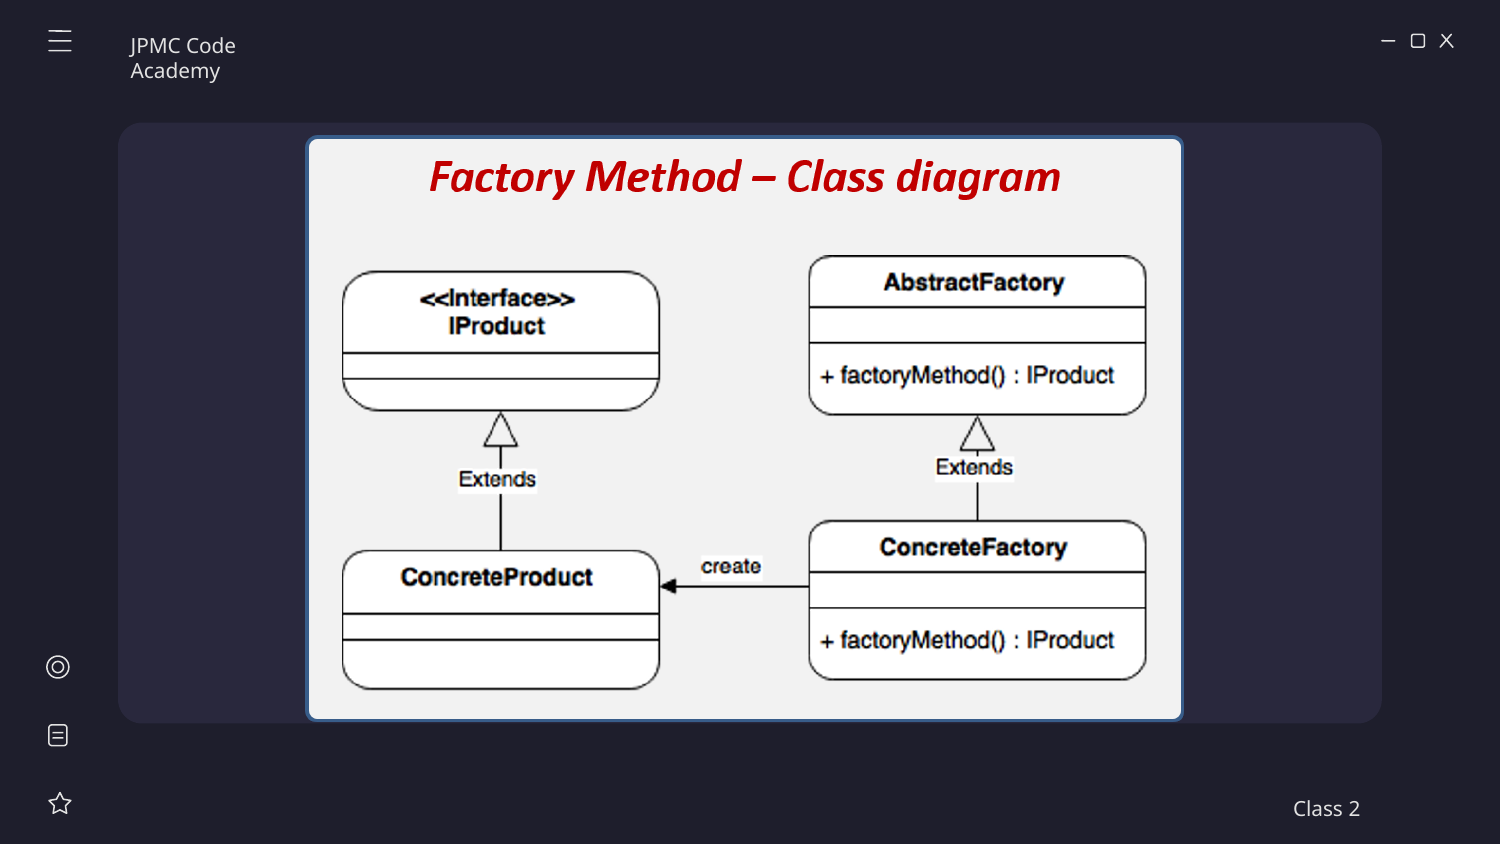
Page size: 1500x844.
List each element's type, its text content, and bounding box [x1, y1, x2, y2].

picture [305, 132, 1184, 722]
text_box JPMC Code Academy [130, 18, 306, 64]
text_box Class 2 [1278, 780, 1453, 826]
